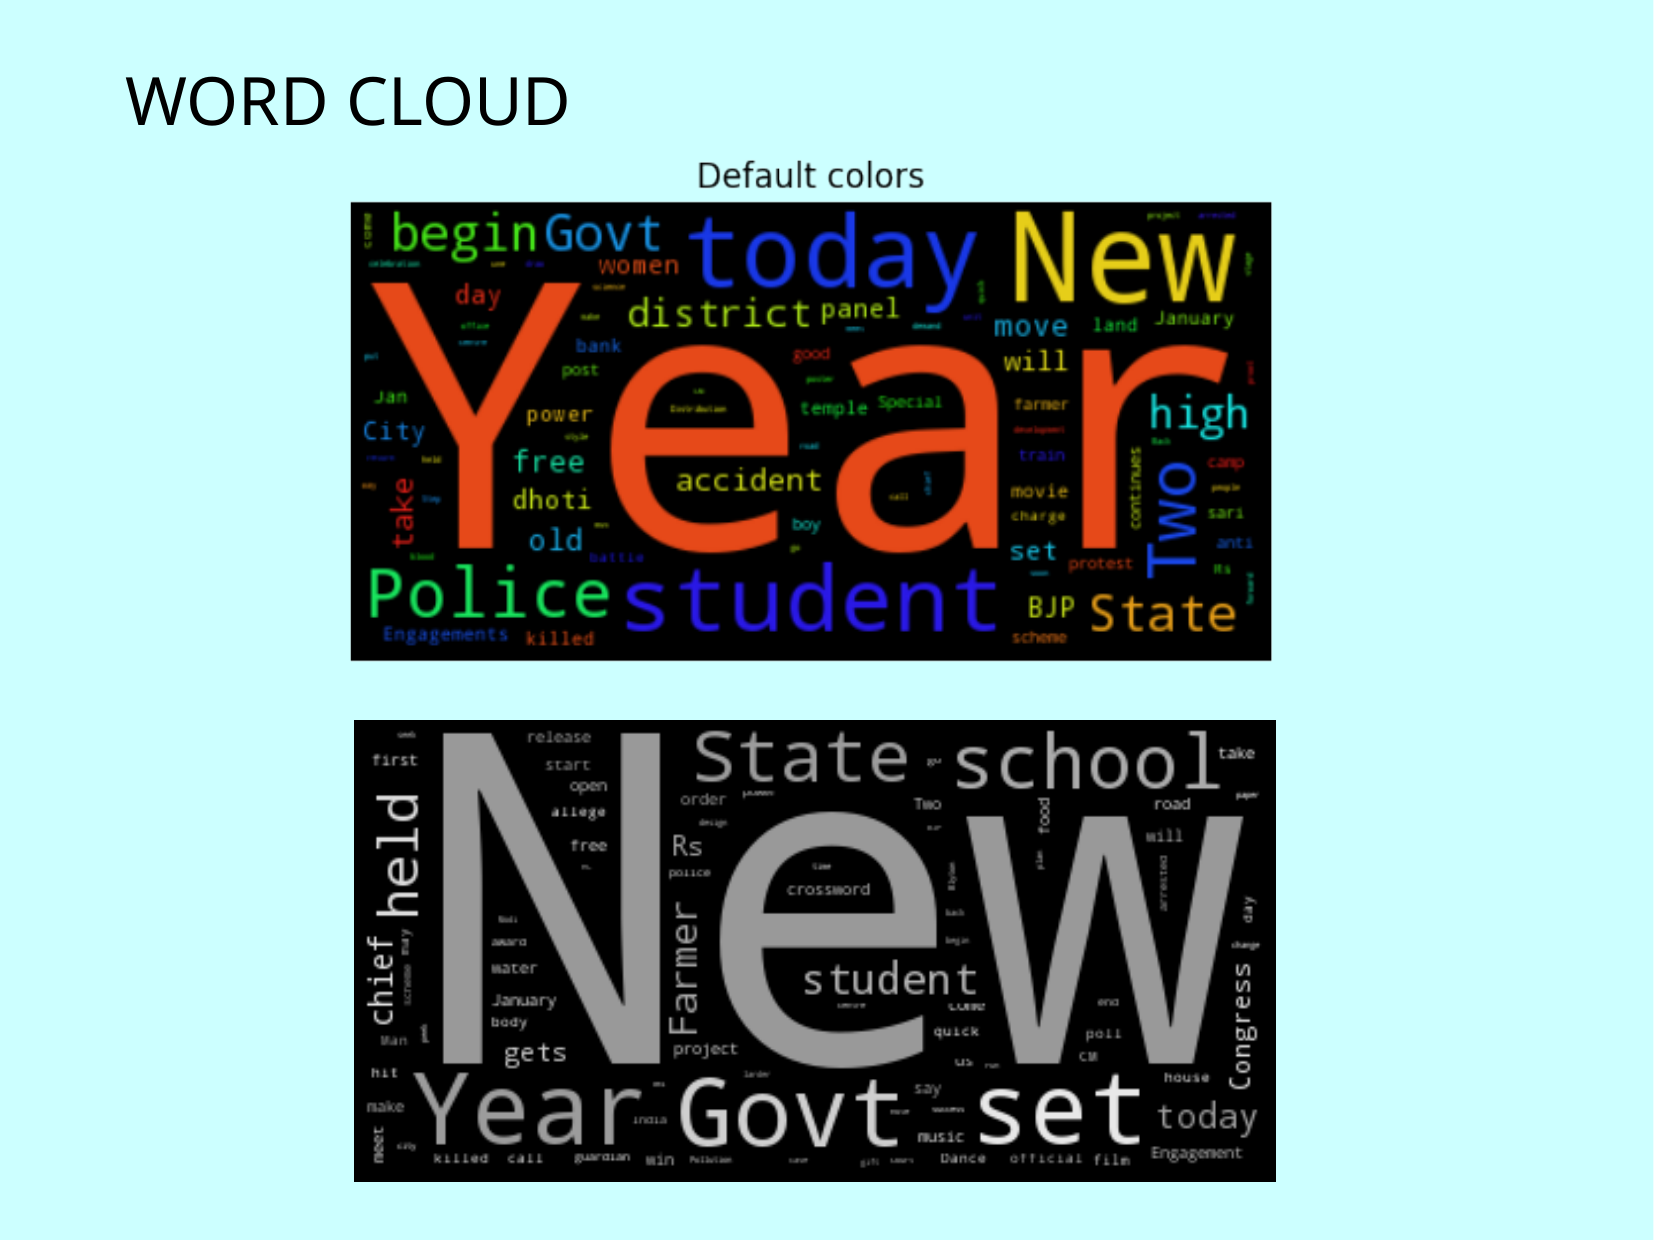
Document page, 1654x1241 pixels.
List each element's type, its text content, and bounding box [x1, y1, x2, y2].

text_box WORD CLOUD [41, 47, 1465, 224]
picture [268, 141, 1288, 1182]
